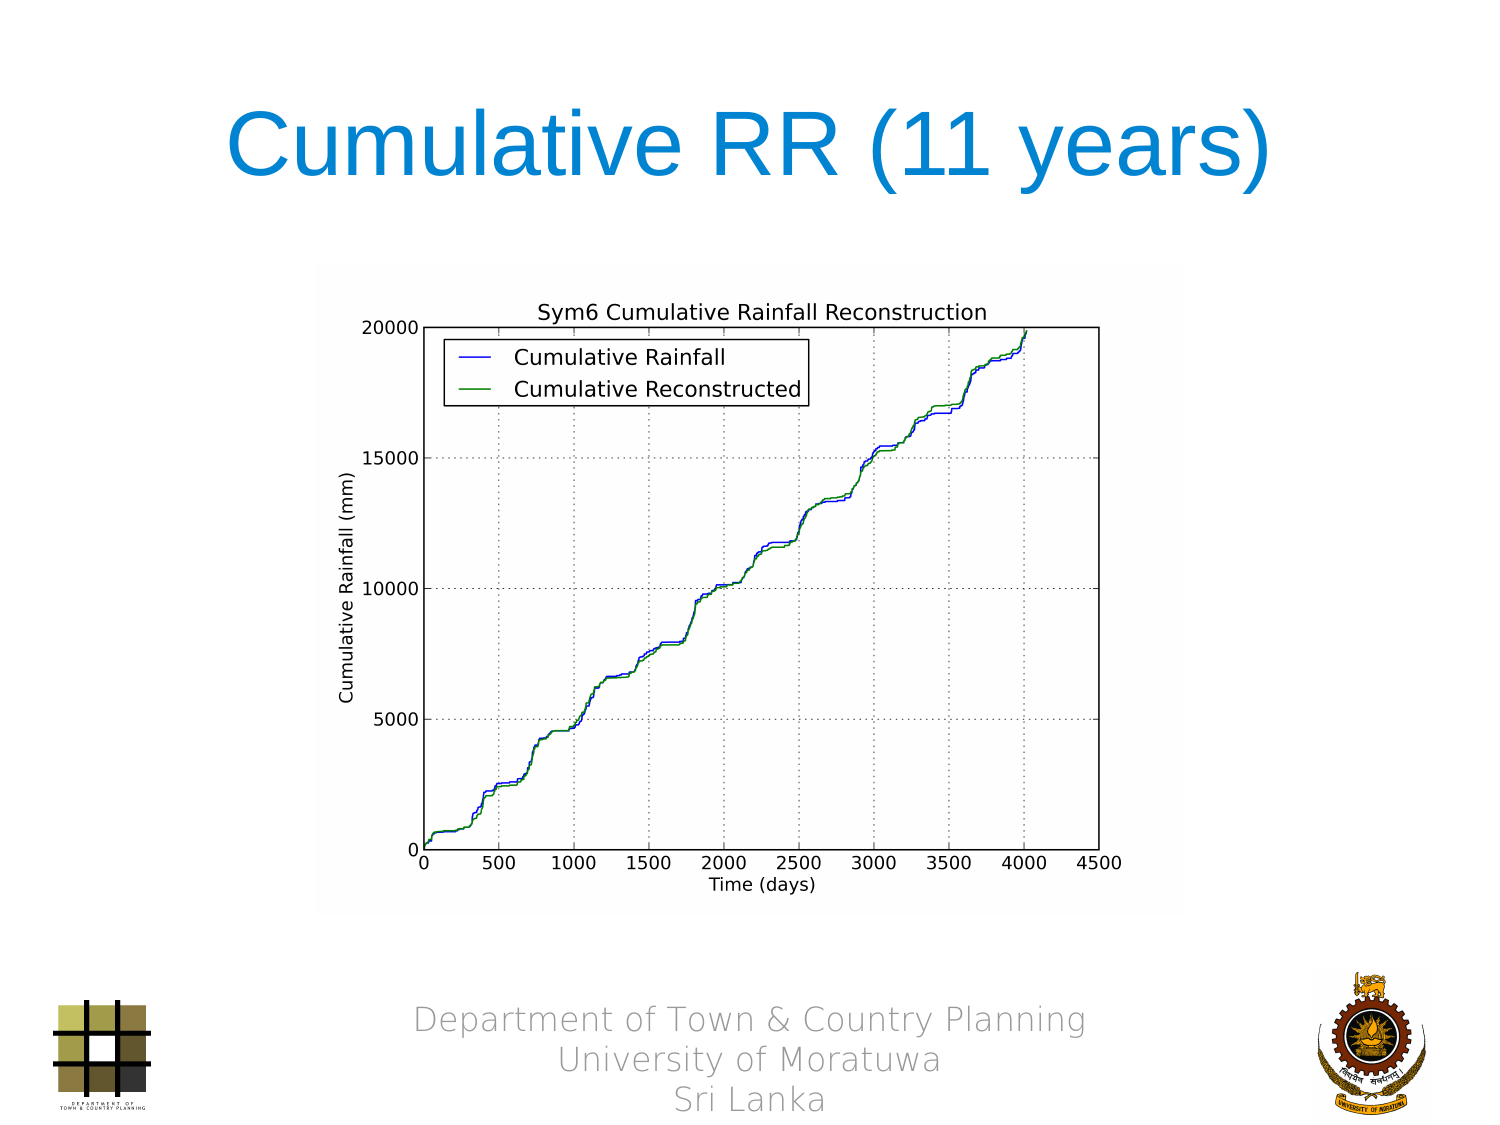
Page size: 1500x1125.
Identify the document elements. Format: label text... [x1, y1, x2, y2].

title Cumulative RR (11 years) [75, 45, 1426, 233]
picture [315, 262, 1186, 915]
picture [1312, 966, 1435, 1125]
picture [53, 1000, 151, 1110]
